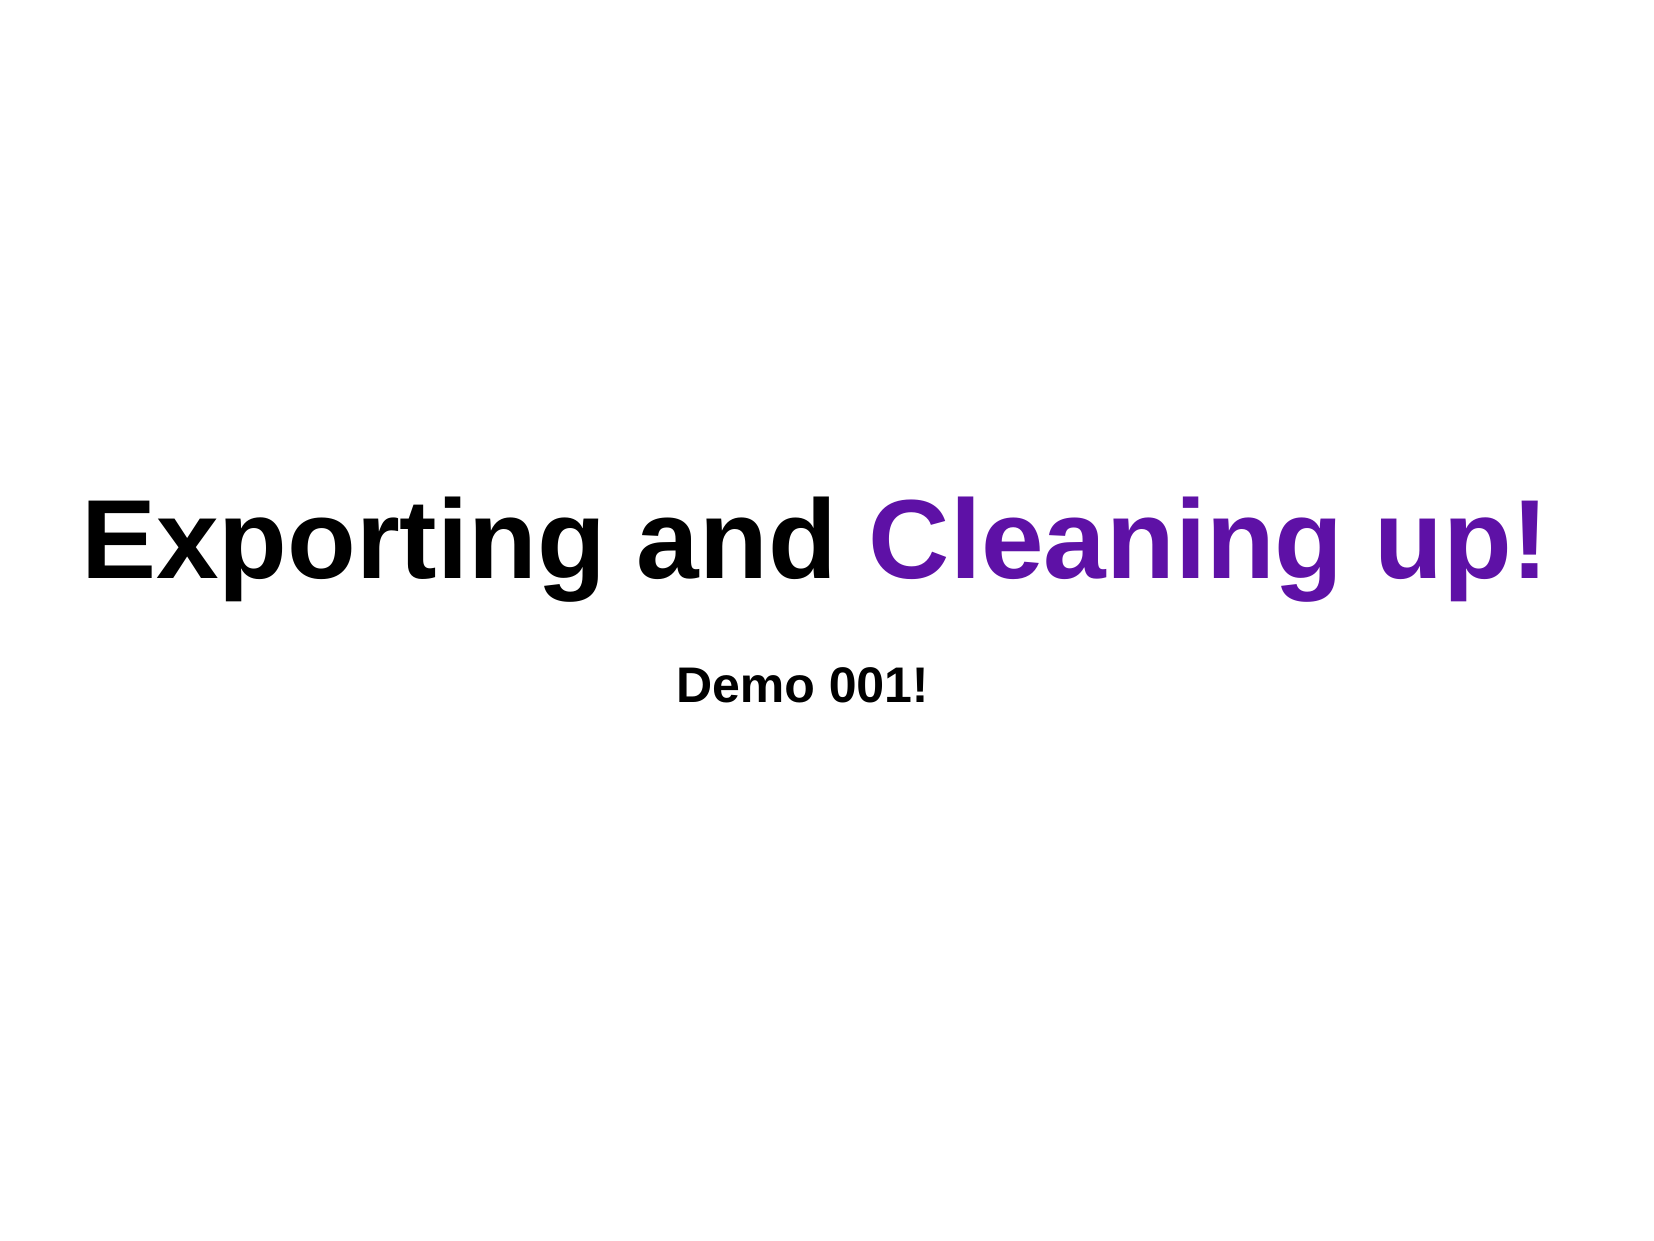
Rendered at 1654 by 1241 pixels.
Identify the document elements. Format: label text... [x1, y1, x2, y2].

title Exporting and Cleaning up! [71, 435, 1561, 646]
text_box Demo 001! [555, 649, 1051, 721]
